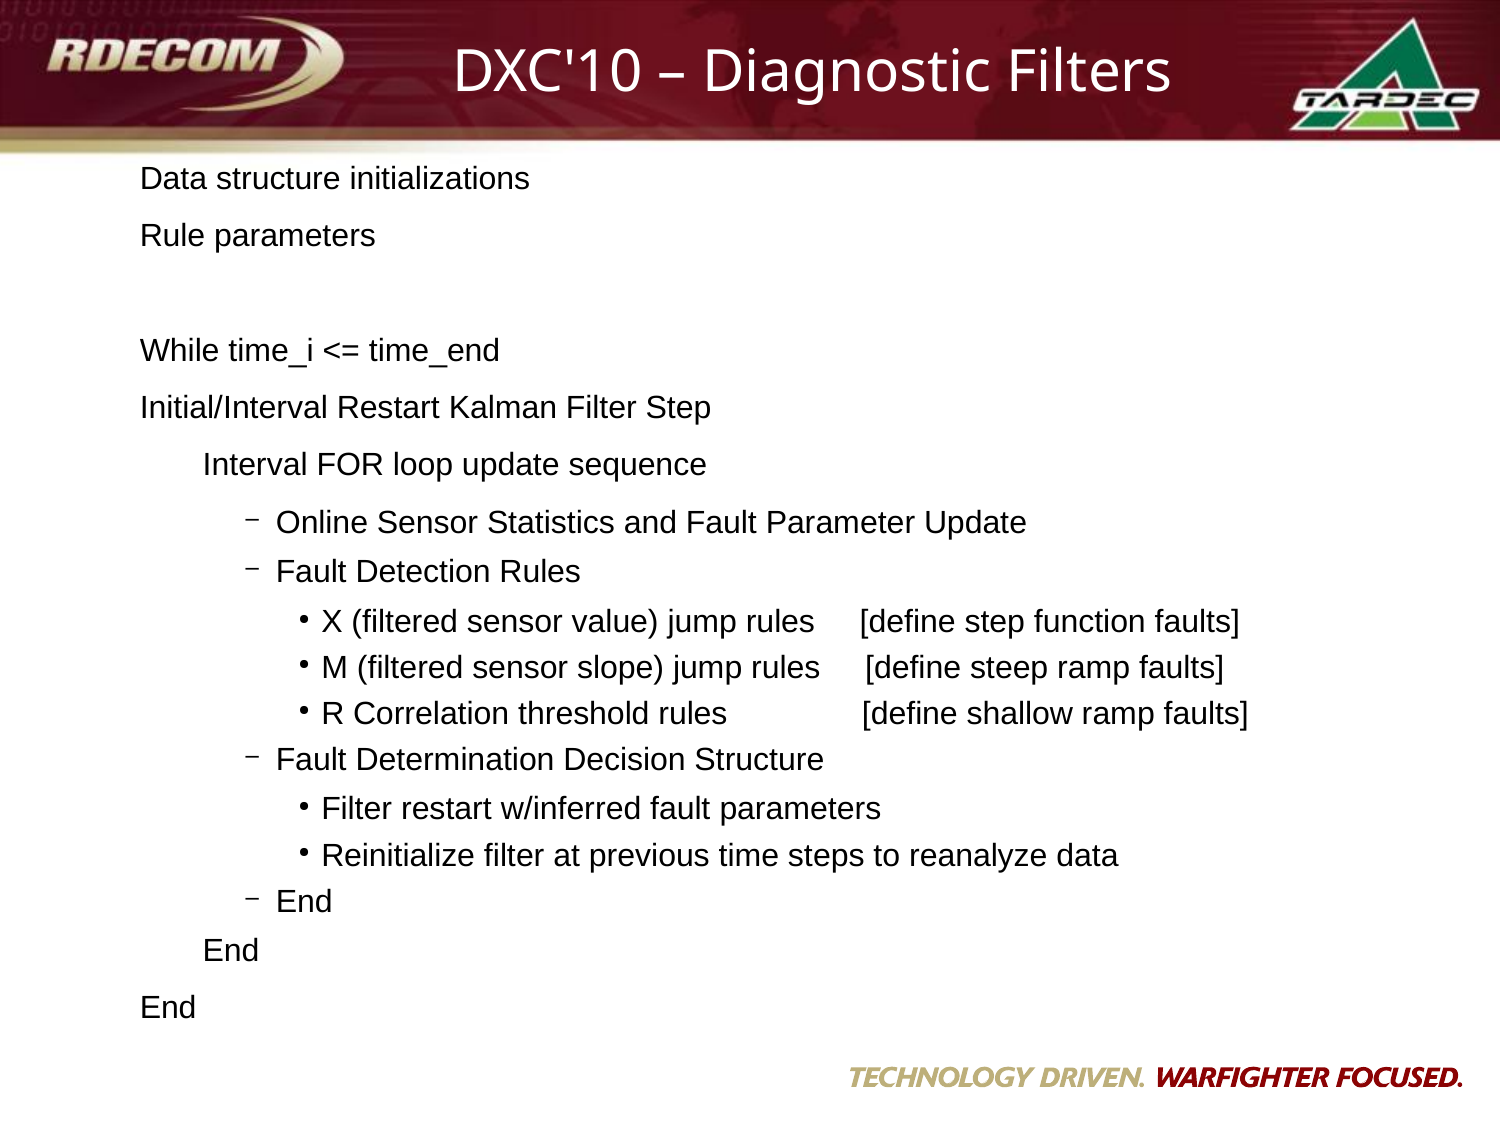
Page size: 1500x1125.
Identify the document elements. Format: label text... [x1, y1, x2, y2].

picture [0, 0, 1500, 171]
title DXC'10 – Diagnostic Filters [350, 0, 1275, 138]
list Data structure initializations Rule parameters While time_i <= time_end Initial/Interval Restart Kalman Filter Step Interval FOR loop update sequence Online Sensor Statistics and Fault Parameter Update Fault Detection Rules X (filtered sensor value) jump rules [define step function faults] M (filtered sensor slope) jump rules [define steep ramp faults] R Correlation threshold rules [define shallow ramp faults] Fault Determination Decision Structure Filter restart w/inferred fault parameters Reinitialize filter at previous time steps to reanalyze data End End End [125, 149, 1400, 1038]
